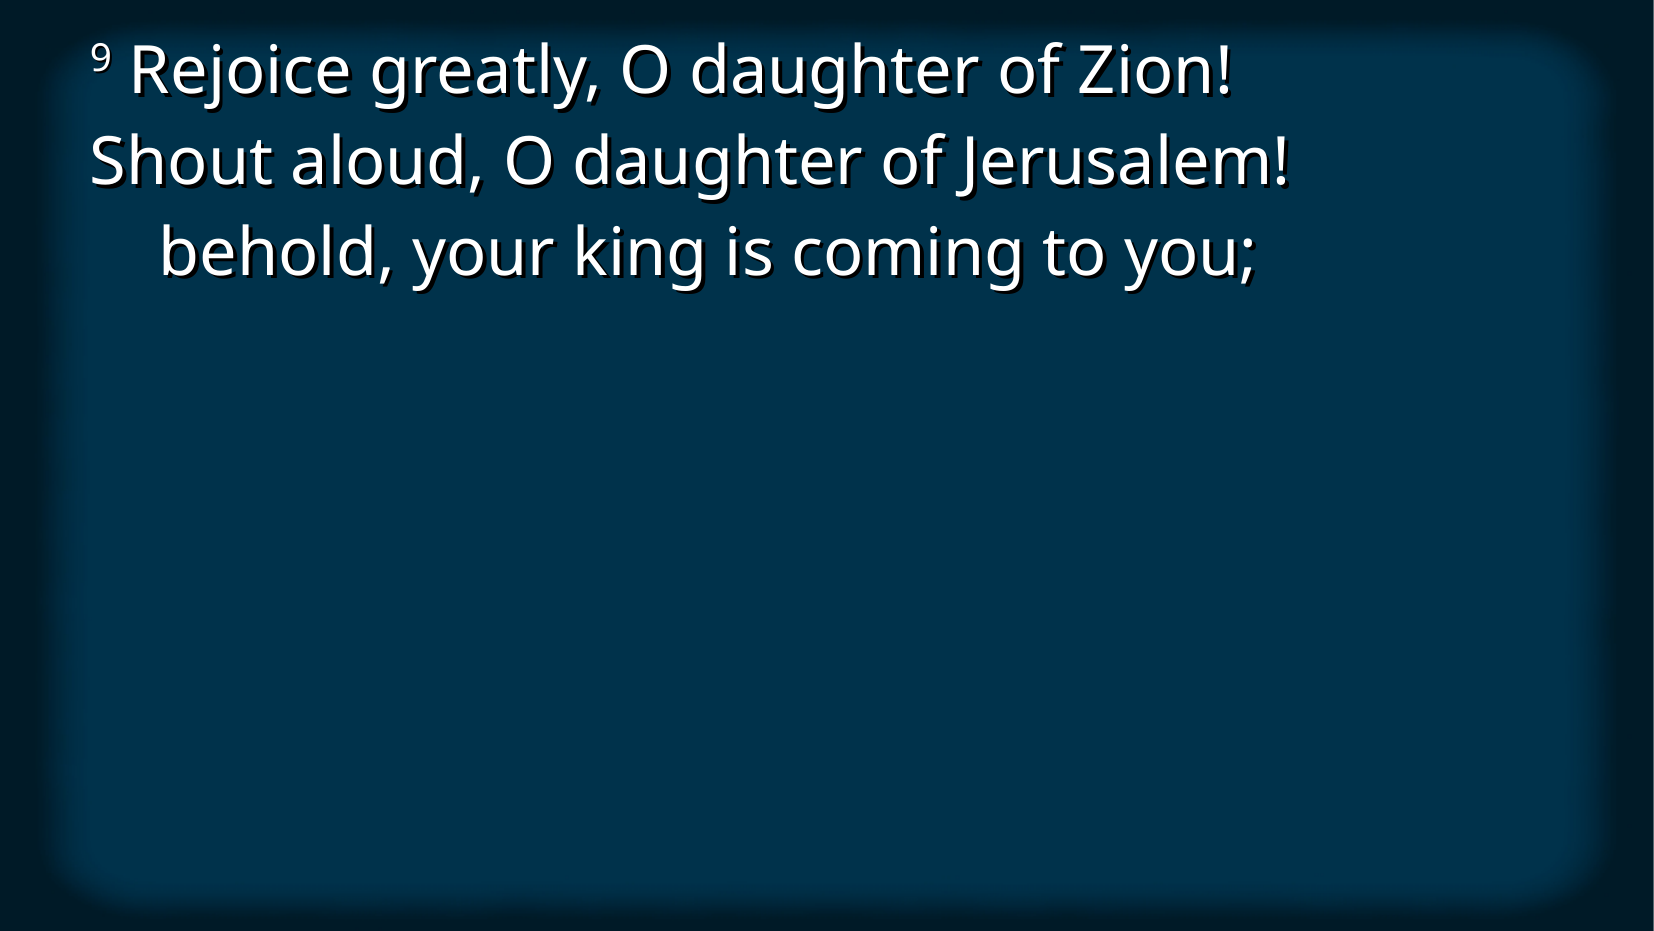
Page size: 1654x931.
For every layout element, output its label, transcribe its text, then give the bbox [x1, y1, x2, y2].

text_box 9 Rejoice greatly, O daughter of Zion! Shout aloud, O daughter of Jerusalem! behold, your king is coming to you; [75, 15, 1591, 297]
picture [0, 0, 1654, 931]
